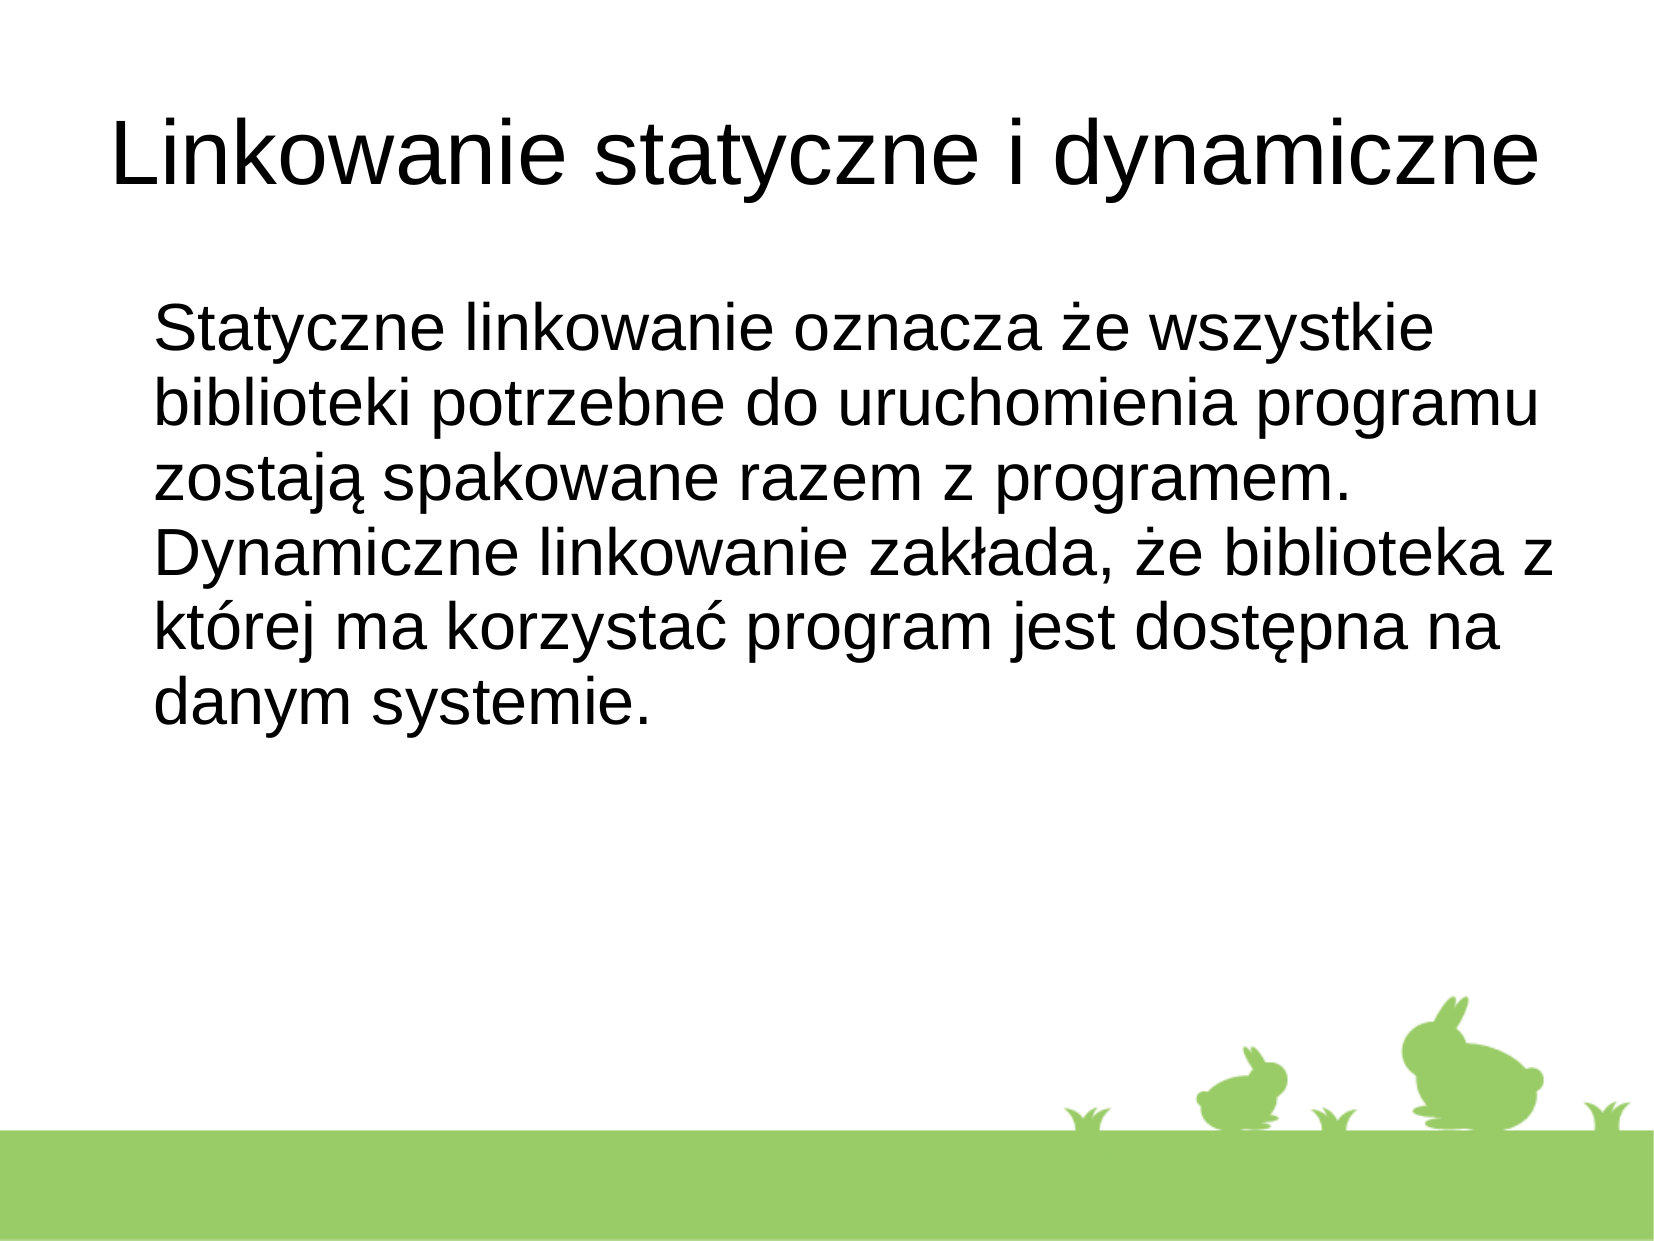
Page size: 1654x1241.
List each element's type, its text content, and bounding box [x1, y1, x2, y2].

list Statyczne linkowanie oznacza że wszystkie biblioteki potrzebne do uruchomienia programu zostają spakowane razem z programem. Dynamiczne linkowanie zakłada, że biblioteka z której ma korzystać program jest dostępna na danym systemie. [82, 290, 1571, 1010]
picture [0, 0, 1654, 1241]
title Linkowanie statyczne i dynamiczne [82, 49, 1571, 257]
